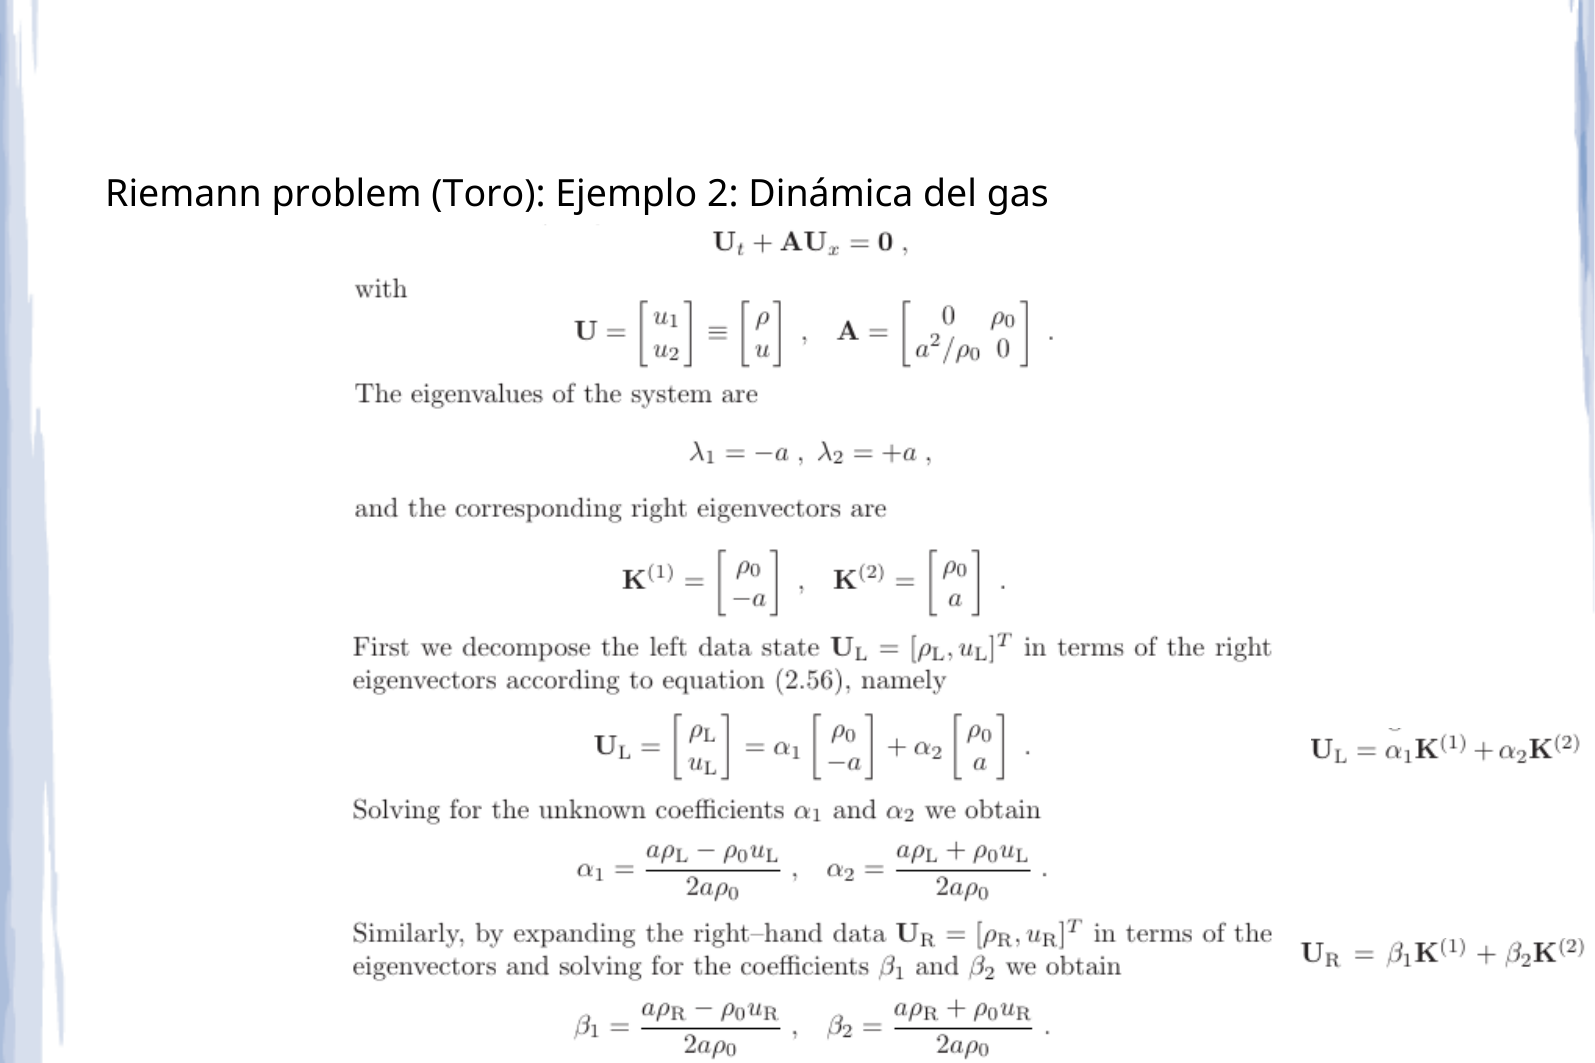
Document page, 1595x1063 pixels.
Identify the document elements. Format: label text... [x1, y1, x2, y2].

picture [0, 0, 1595, 1063]
list Riemann problem (Toro): Ejemplo 2: Dinámica del gas [105, 166, 1506, 237]
